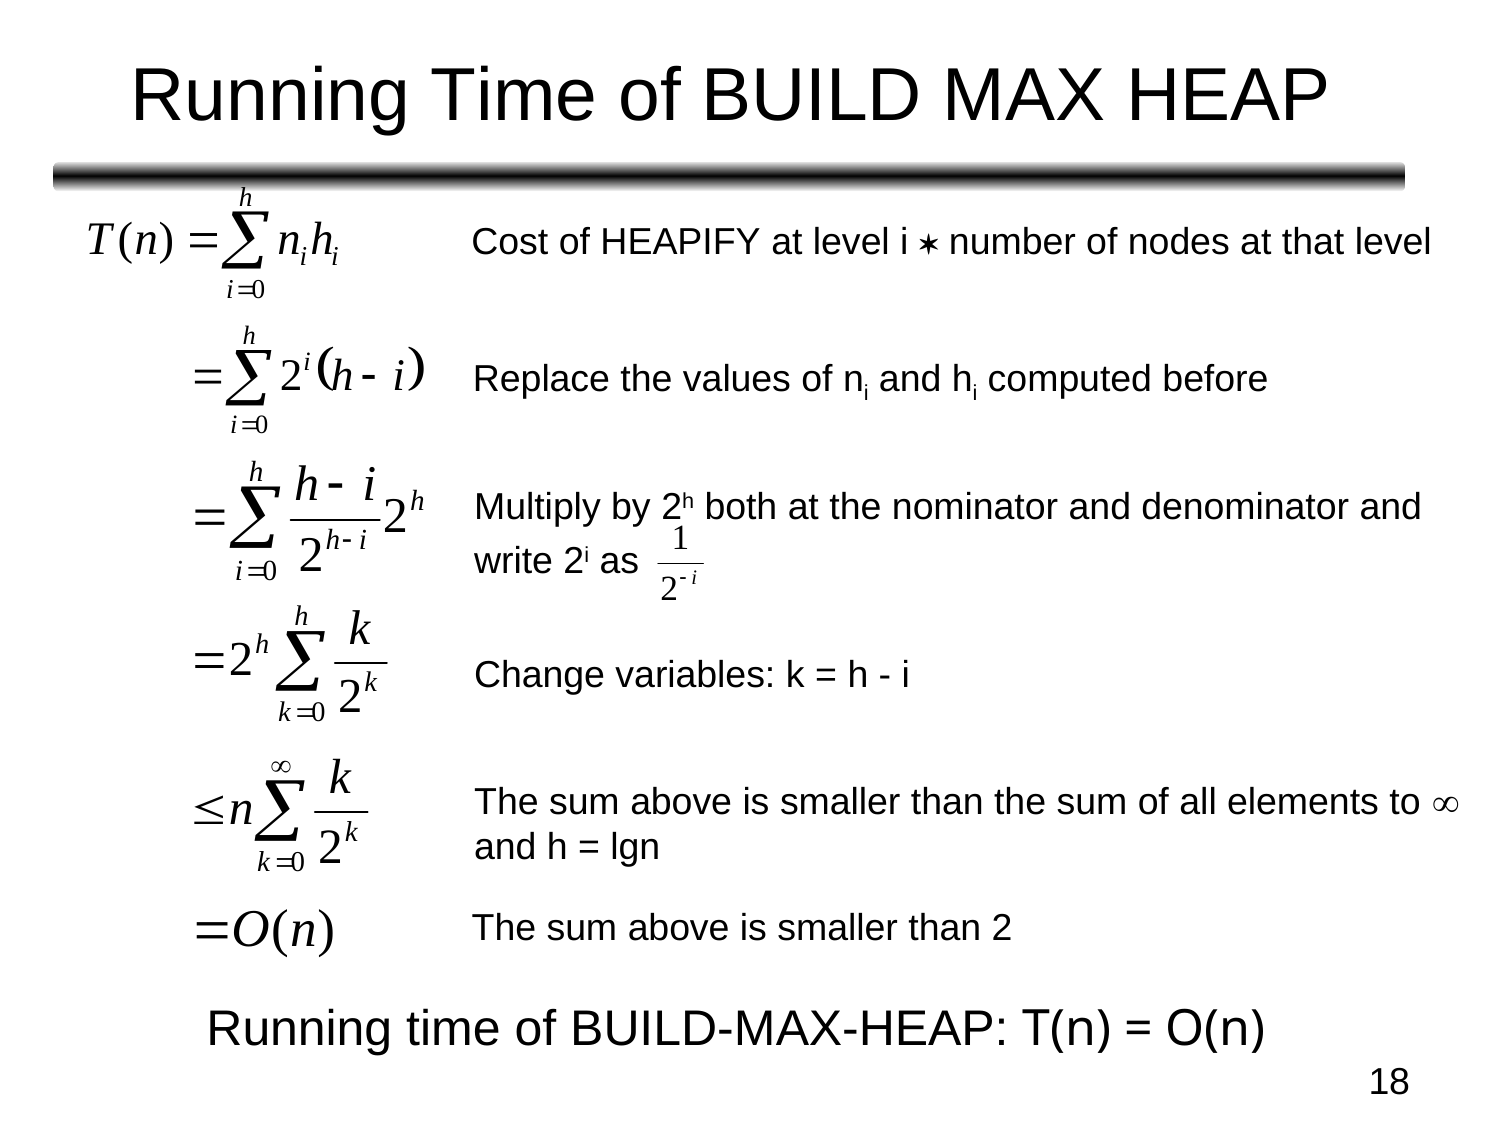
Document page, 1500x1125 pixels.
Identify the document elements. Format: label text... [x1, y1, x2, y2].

text_box Replace the values of ni and hi computed before [458, 345, 1284, 413]
chart [652, 516, 712, 608]
chart [81, 176, 351, 309]
text_box Running time of BUILD-MAX-HEAP: T(n) = O(n) [191, 987, 1282, 1064]
chart [183, 897, 343, 969]
text_box Change variables: k = h - i [459, 641, 926, 703]
chart [183, 742, 378, 883]
chart [183, 448, 434, 591]
chart [183, 315, 429, 444]
title Running Time of BUILD MAX HEAP [55, 16, 1406, 166]
text_box Cost of HEAPIFY at level i  number of nodes at that level [456, 208, 1447, 270]
text_box Multiply by 2h both at the nominator and denominator and write 2i as [459, 465, 1438, 589]
text_box The sum above is smaller than the sum of all elements to  and h = lgn [459, 769, 1475, 875]
chart [183, 593, 399, 732]
text_box The sum above is smaller than 2 [456, 895, 1028, 956]
